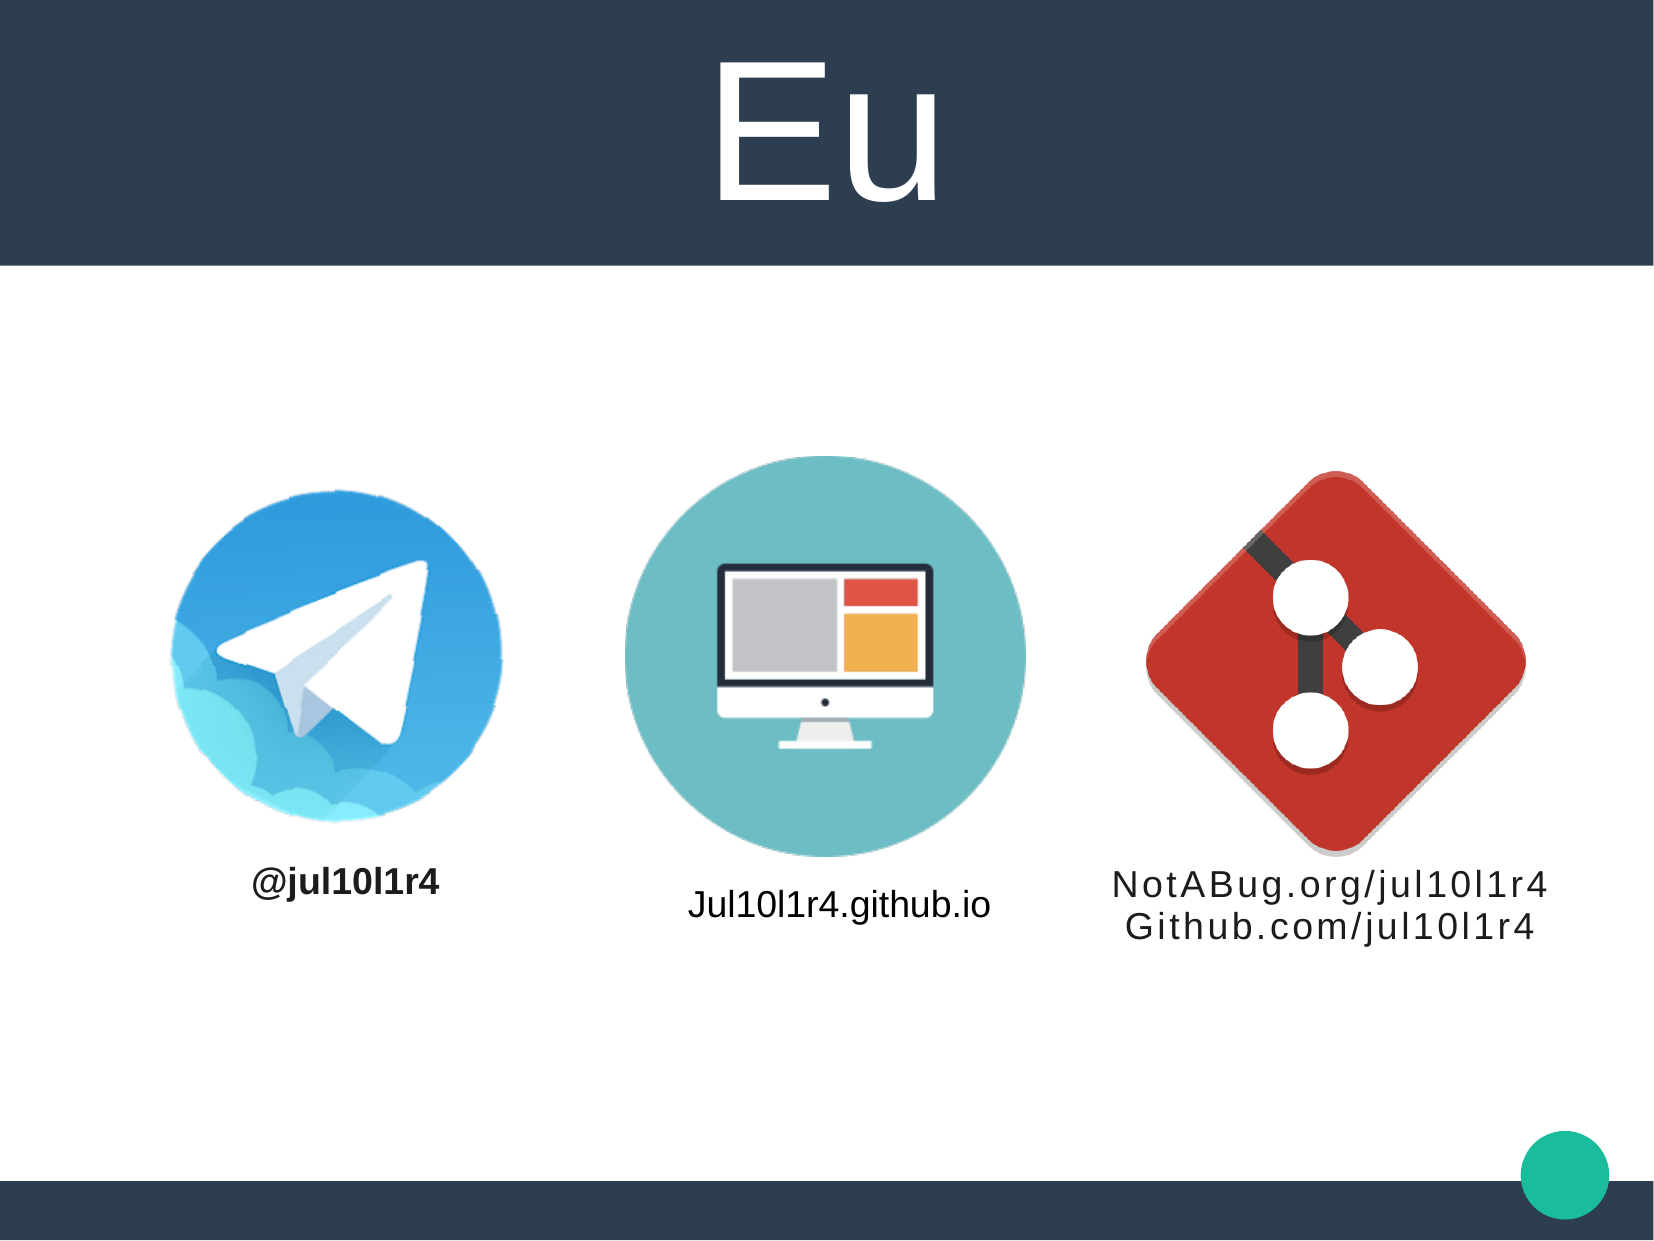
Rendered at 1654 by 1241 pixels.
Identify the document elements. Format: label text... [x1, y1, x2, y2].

text_box Eu [11, 11, 1642, 251]
text_box Jul10l1r4.github.io [673, 876, 1007, 934]
text_box @jul10l1r4 [236, 852, 455, 910]
picture [1133, 458, 1538, 856]
text_box NotABug.org/jul10l1r4 Github.com/jul10l1r4 [1096, 856, 1575, 956]
picture [625, 456, 1026, 857]
picture [153, 472, 520, 839]
